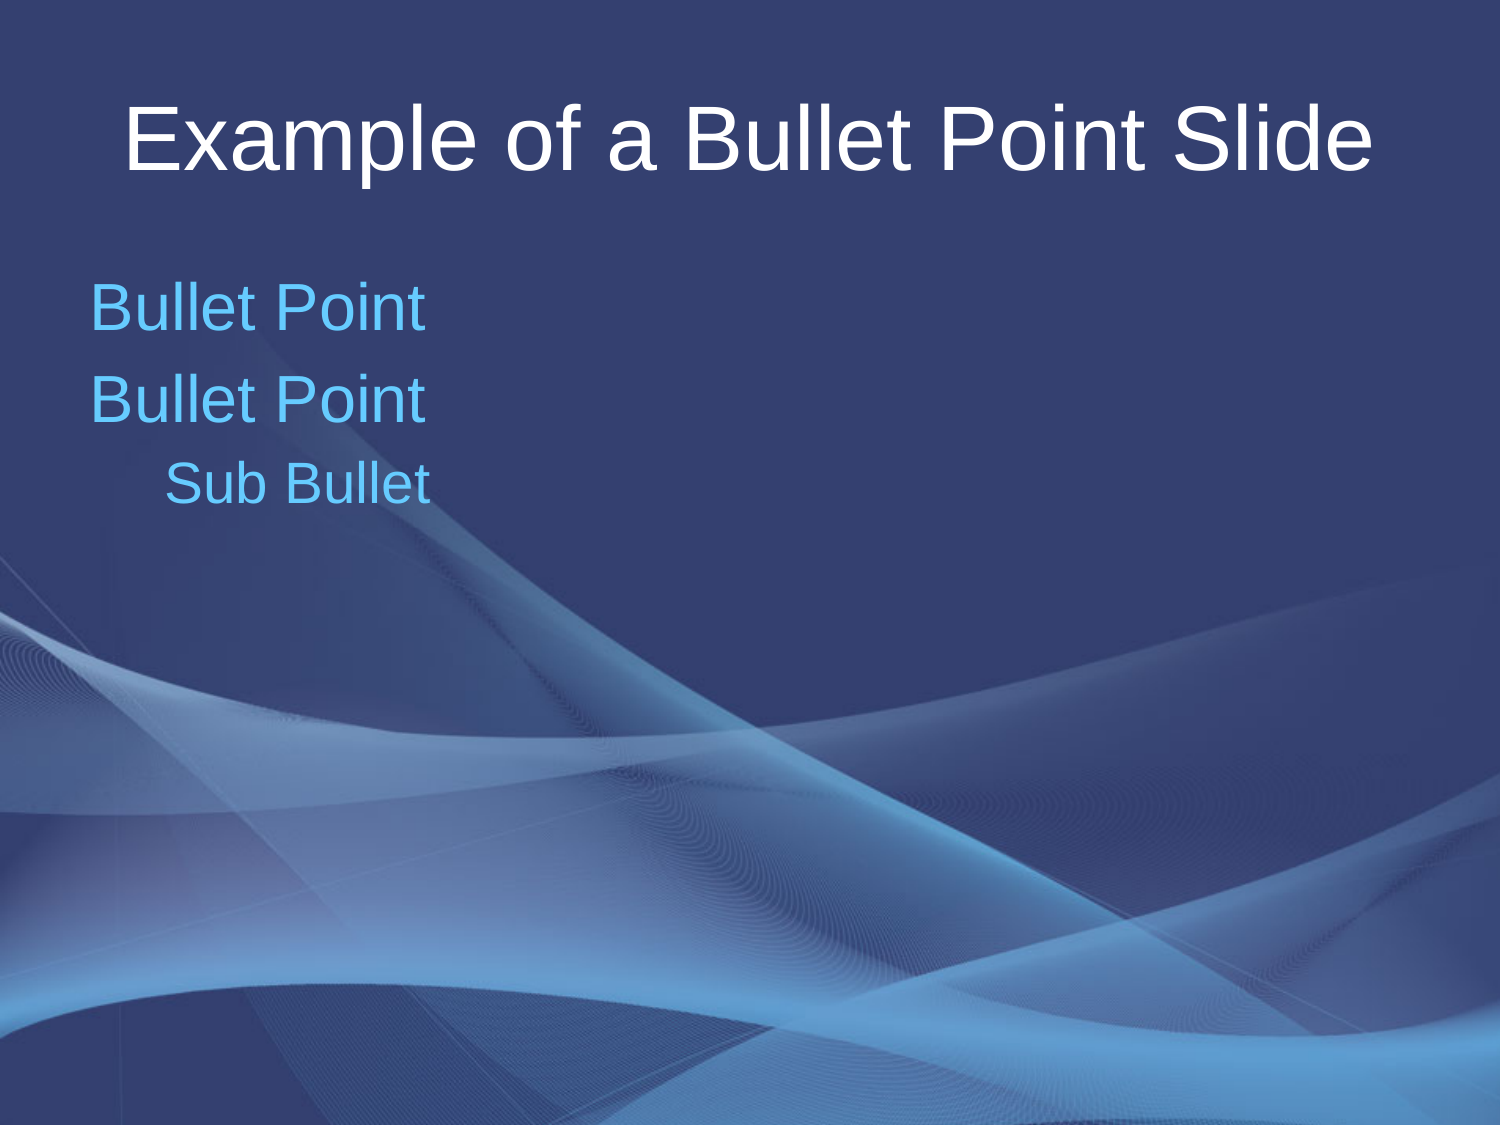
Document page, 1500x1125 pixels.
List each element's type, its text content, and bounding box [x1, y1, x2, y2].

picture [0, 0, 1500, 1125]
title Example of a Bullet Point Slide [75, 45, 1426, 233]
list Bullet Point Bullet Point Sub Bullet [75, 262, 1426, 870]
